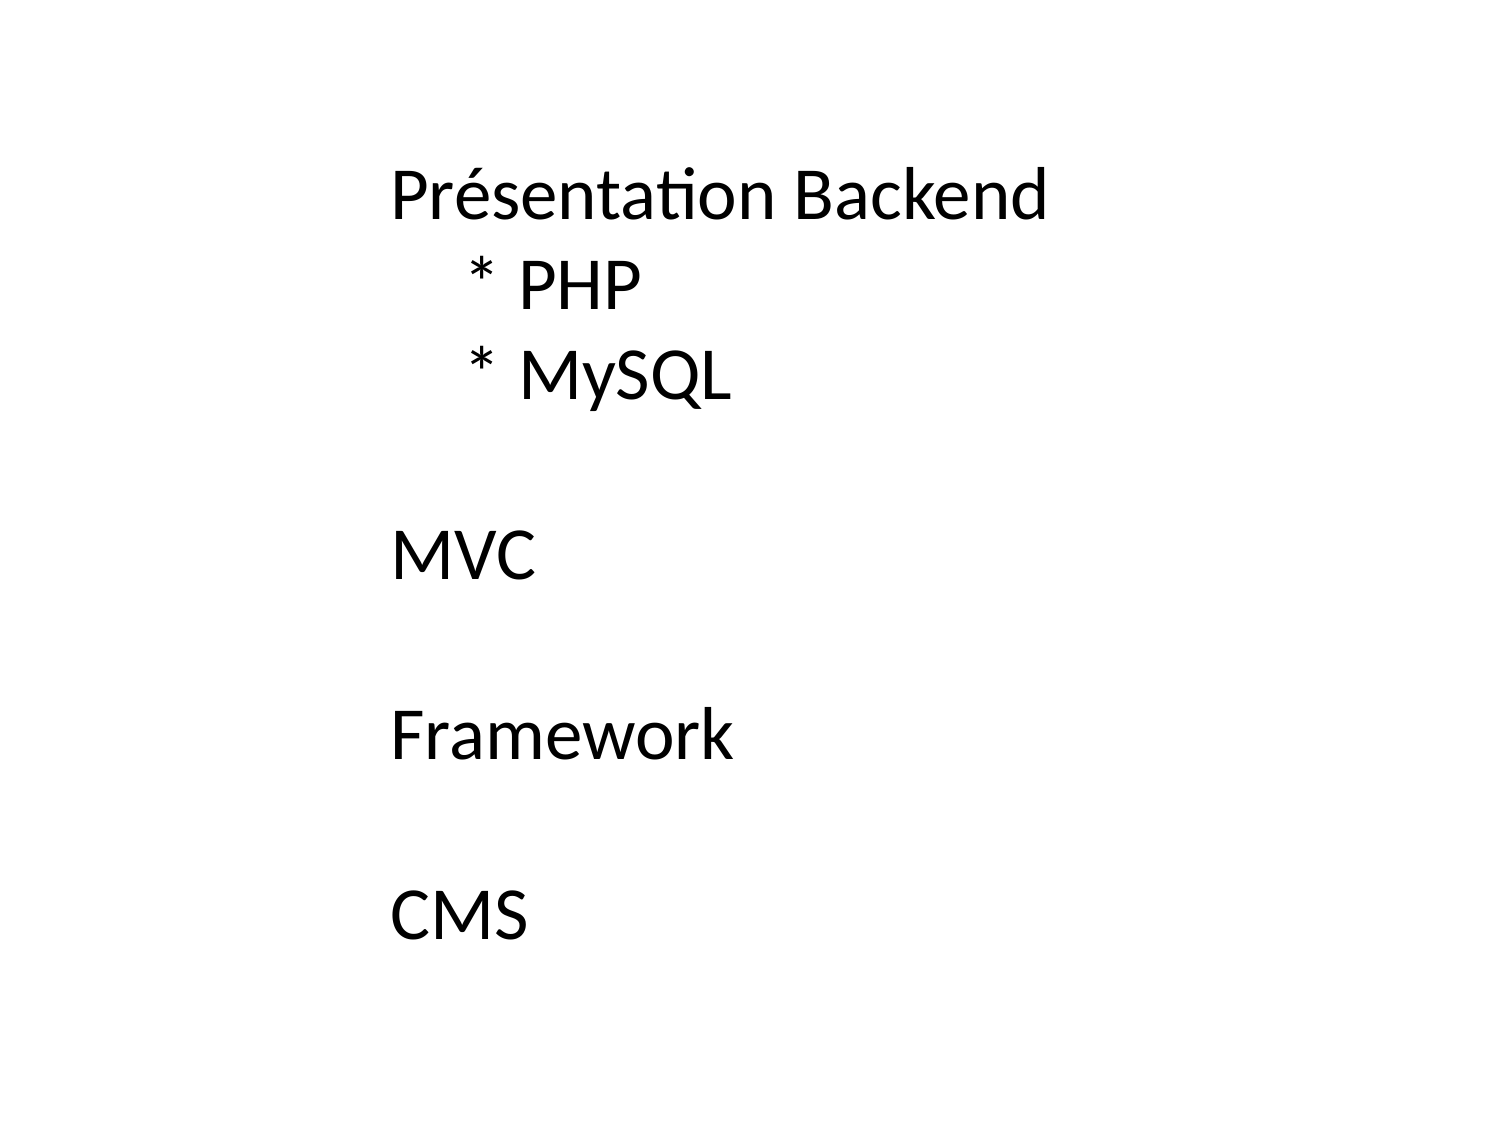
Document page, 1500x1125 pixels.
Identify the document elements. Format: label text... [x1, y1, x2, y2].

text_box Présentation Backend * PHP * MySQL MVC Framework CMS [375, 137, 1066, 1008]
